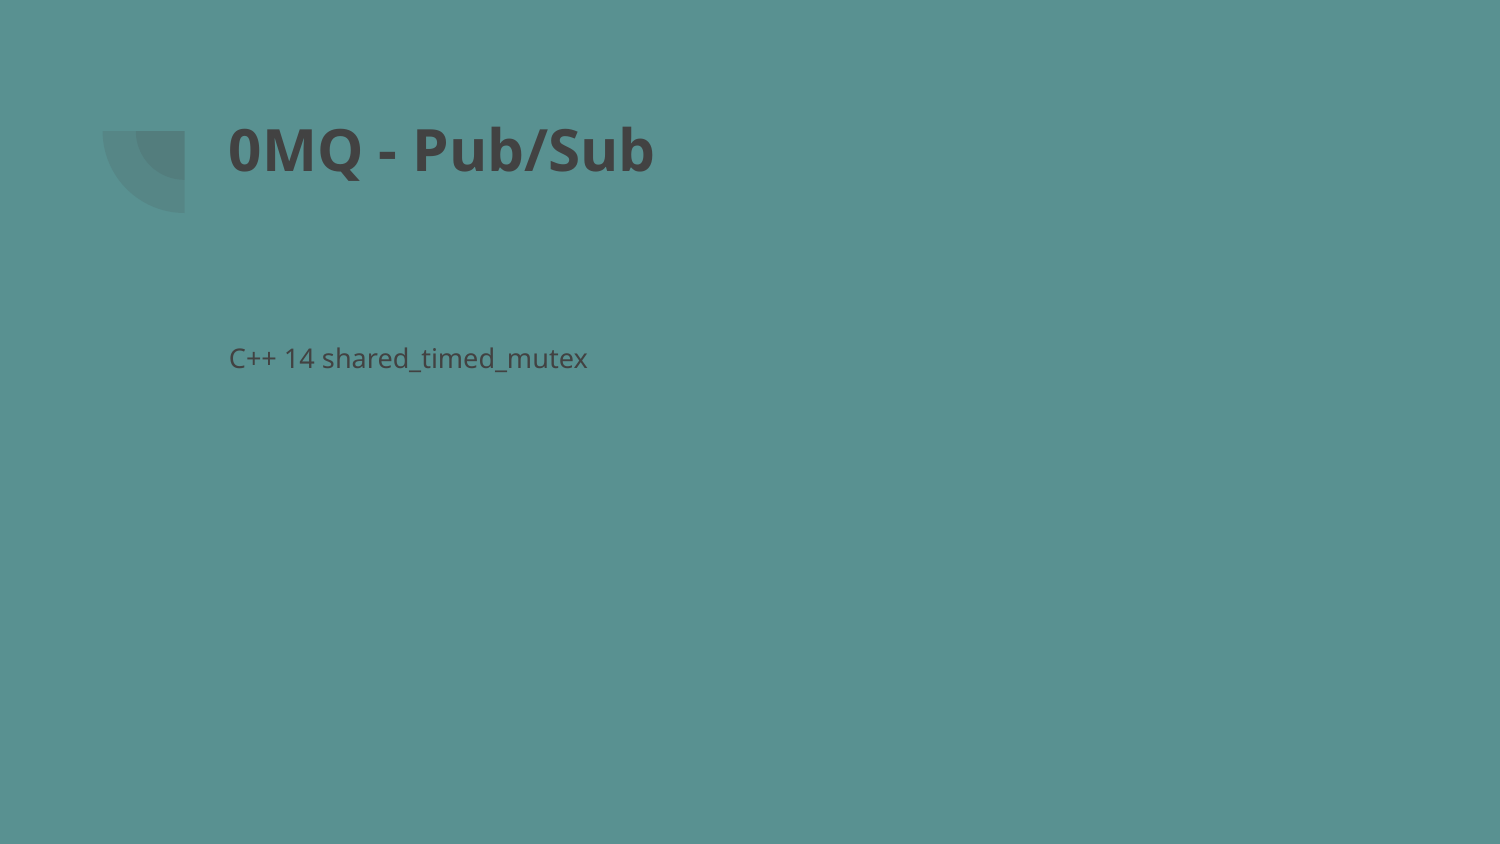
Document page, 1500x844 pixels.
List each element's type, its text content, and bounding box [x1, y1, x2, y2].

list C++ 14 shared_timed_mutex [213, 326, 1368, 744]
title 0MQ - Pub/Sub [213, 98, 1368, 263]
